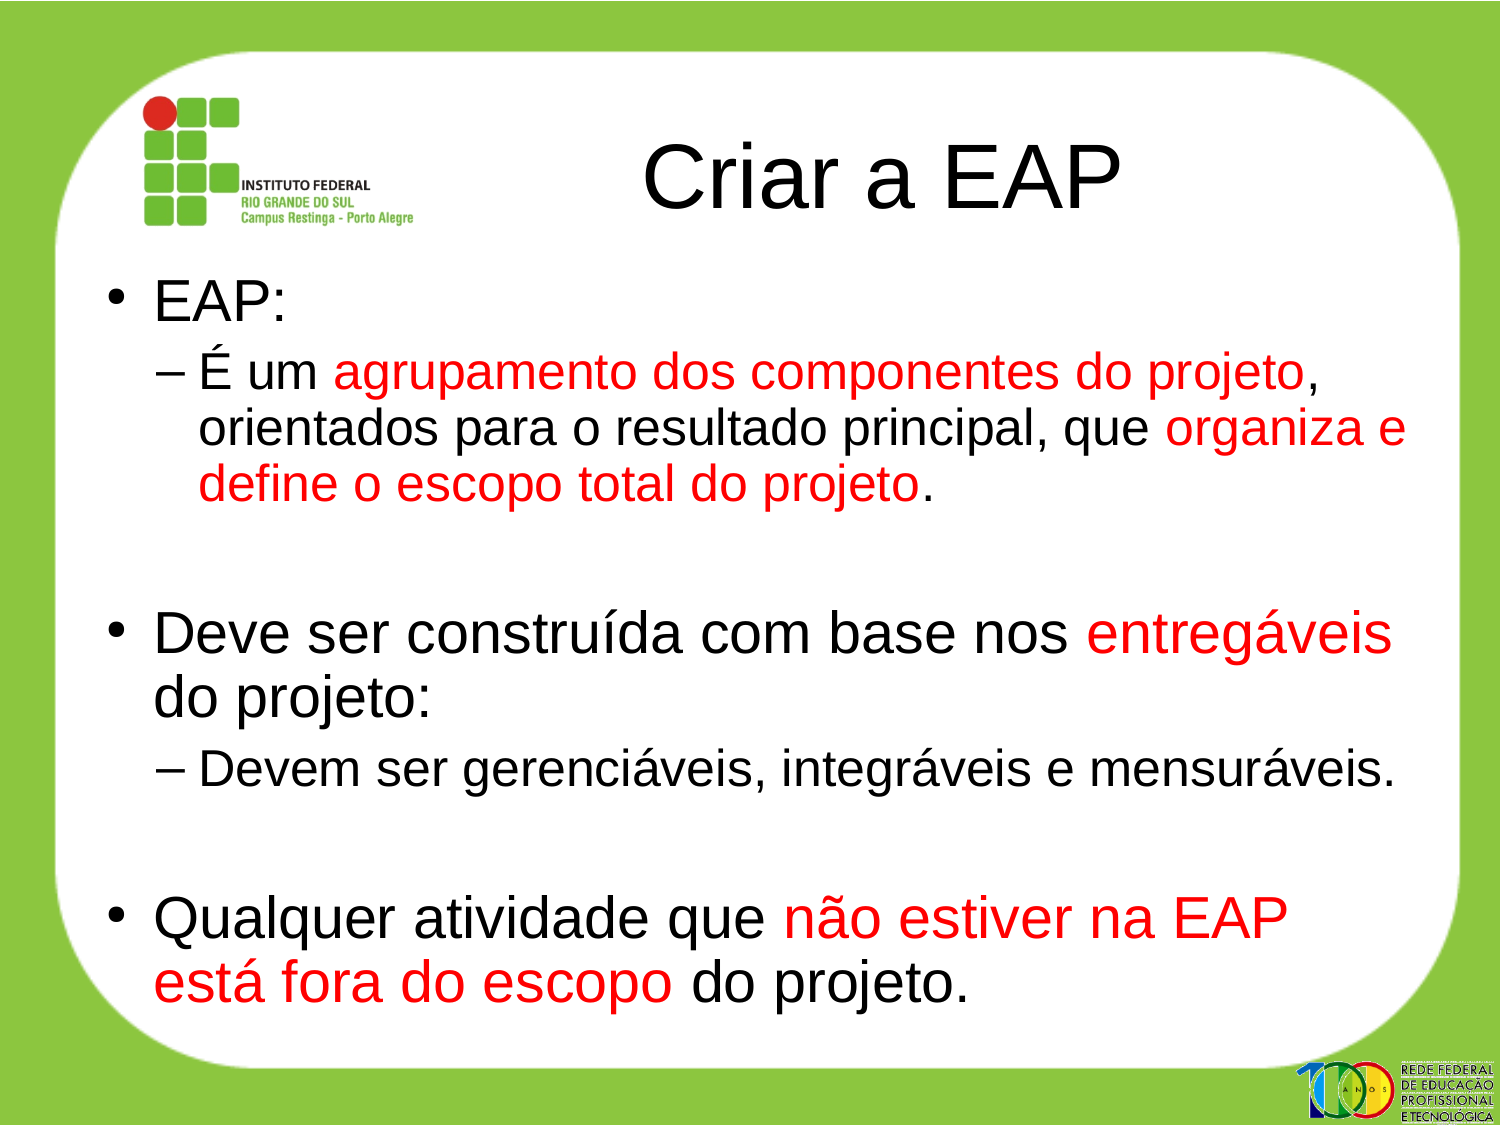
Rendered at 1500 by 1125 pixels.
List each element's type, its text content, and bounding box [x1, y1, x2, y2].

title Criar a EAP [590, 47, 1500, 235]
picture [0, 1, 1500, 1125]
list EAP: É um agrupamento dos componentes do projeto, orientados para o resultado principal, que organiza e define o escopo total do projeto. Deve ser construída com base nos entregáveis do projeto: Devem ser gerenciáveis, integráveis e mensuráveis. Qualquer atividade que não estiver na EAP está fora do escopo do projeto. [75, 262, 1426, 1035]
